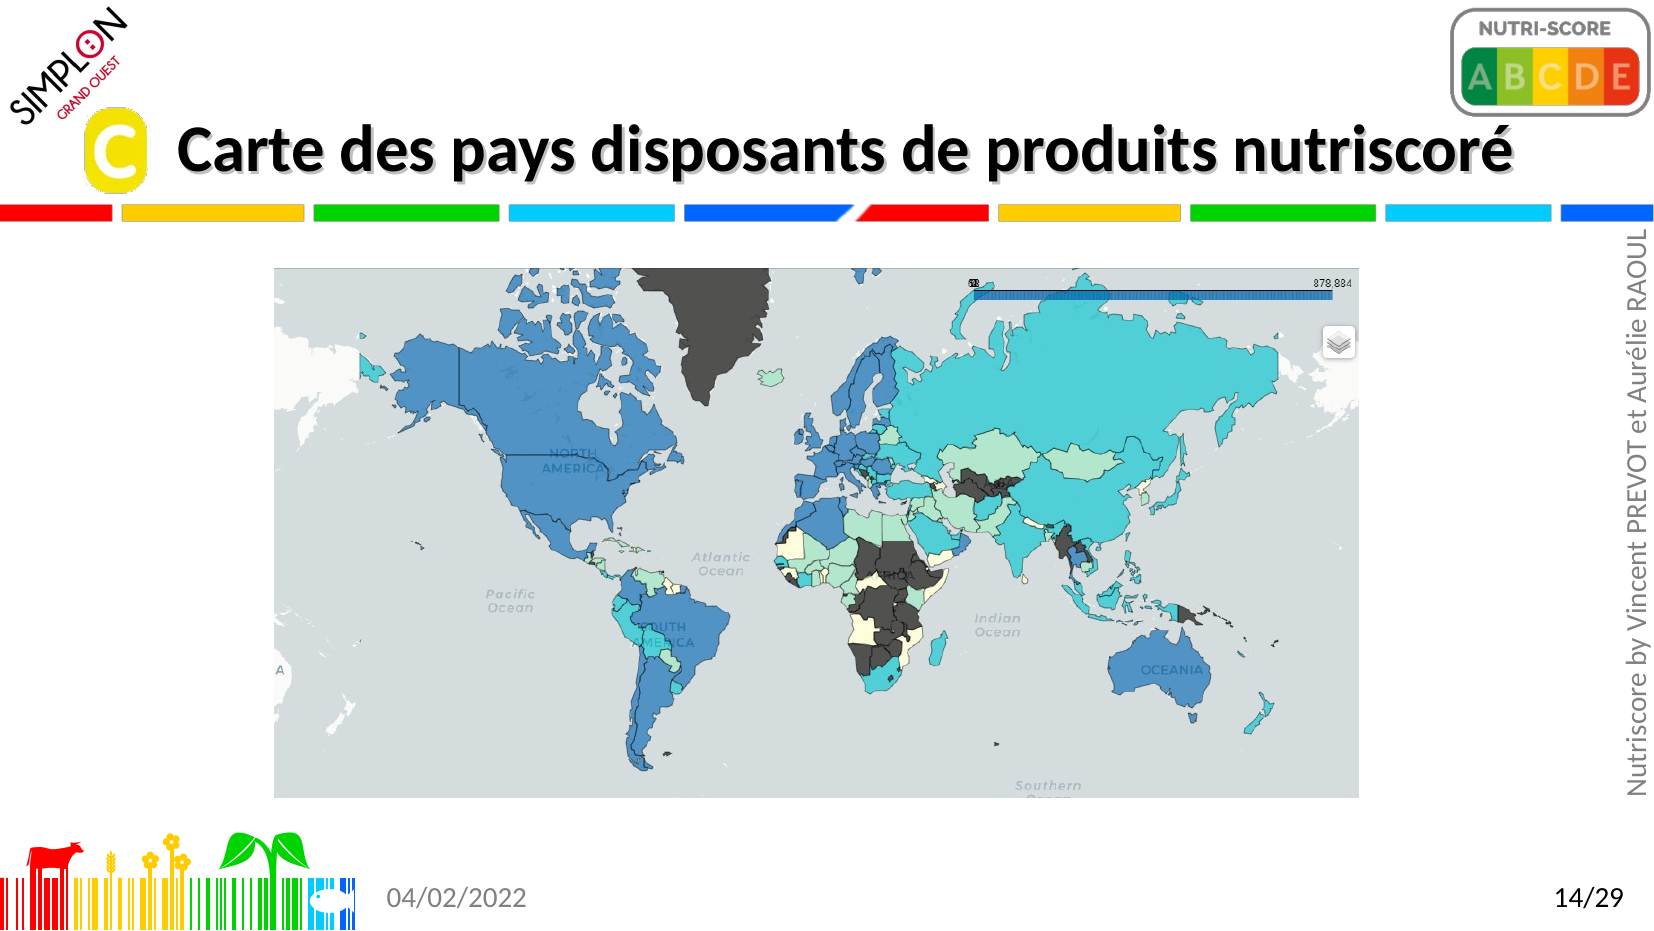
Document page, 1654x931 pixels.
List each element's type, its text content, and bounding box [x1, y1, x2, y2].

picture [0, 200, 1654, 225]
picture [1448, 4, 1654, 119]
picture [82, 106, 151, 195]
title Carte des pays disposants de produits nutriscoré [177, 102, 1607, 207]
picture [274, 268, 1359, 798]
picture [2, 2, 147, 147]
picture [0, 826, 355, 930]
